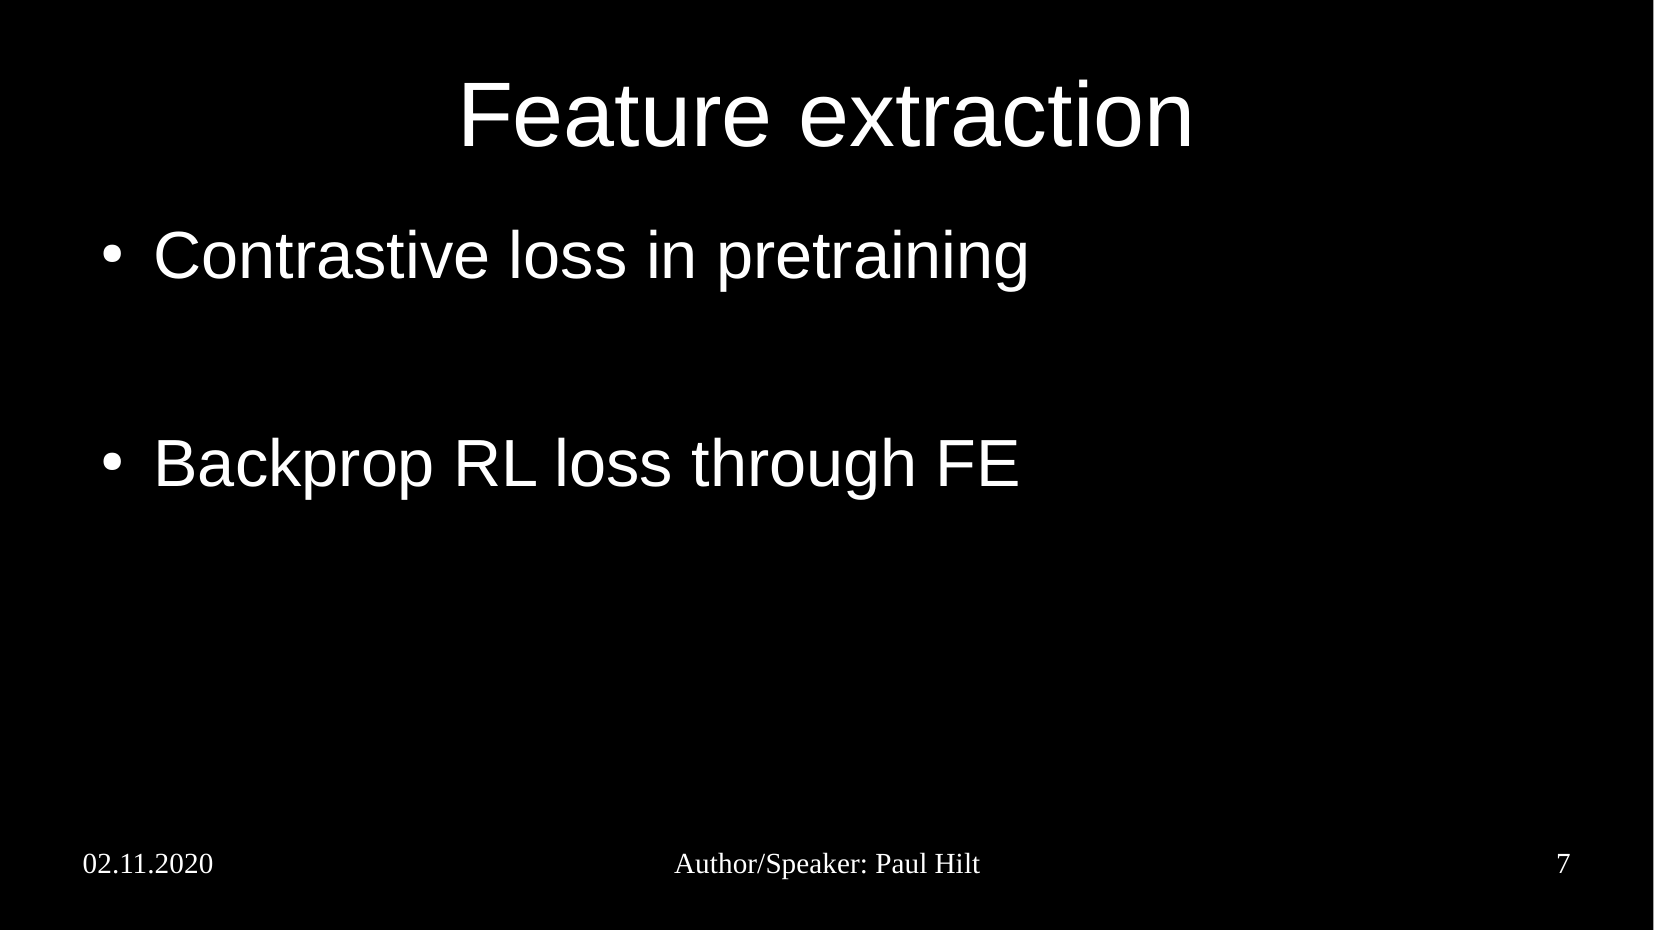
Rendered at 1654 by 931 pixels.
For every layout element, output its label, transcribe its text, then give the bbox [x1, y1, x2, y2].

list Contrastive loss in pretraining Backprop RL loss through FE [82, 217, 1571, 758]
title Feature extraction [82, 37, 1571, 193]
